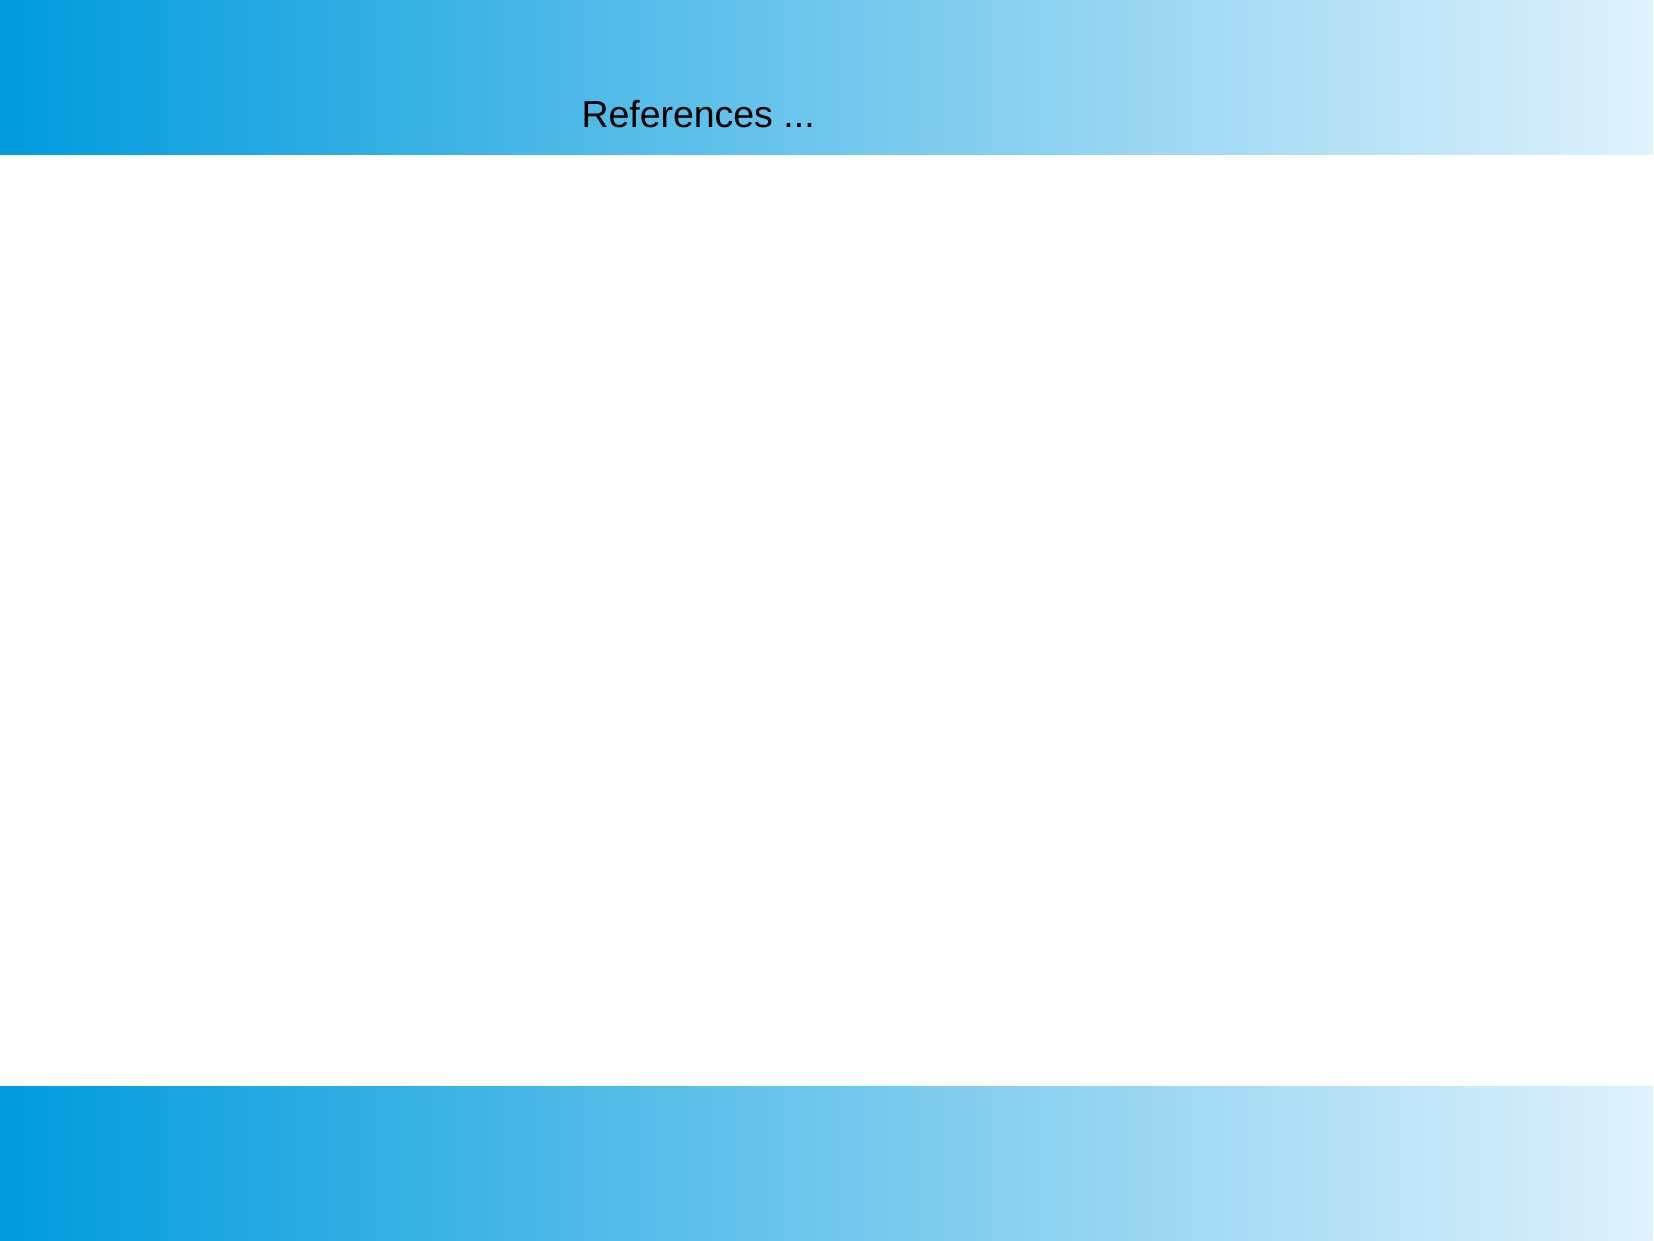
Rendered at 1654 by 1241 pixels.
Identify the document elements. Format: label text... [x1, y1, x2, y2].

text_box References ... [566, 82, 830, 143]
